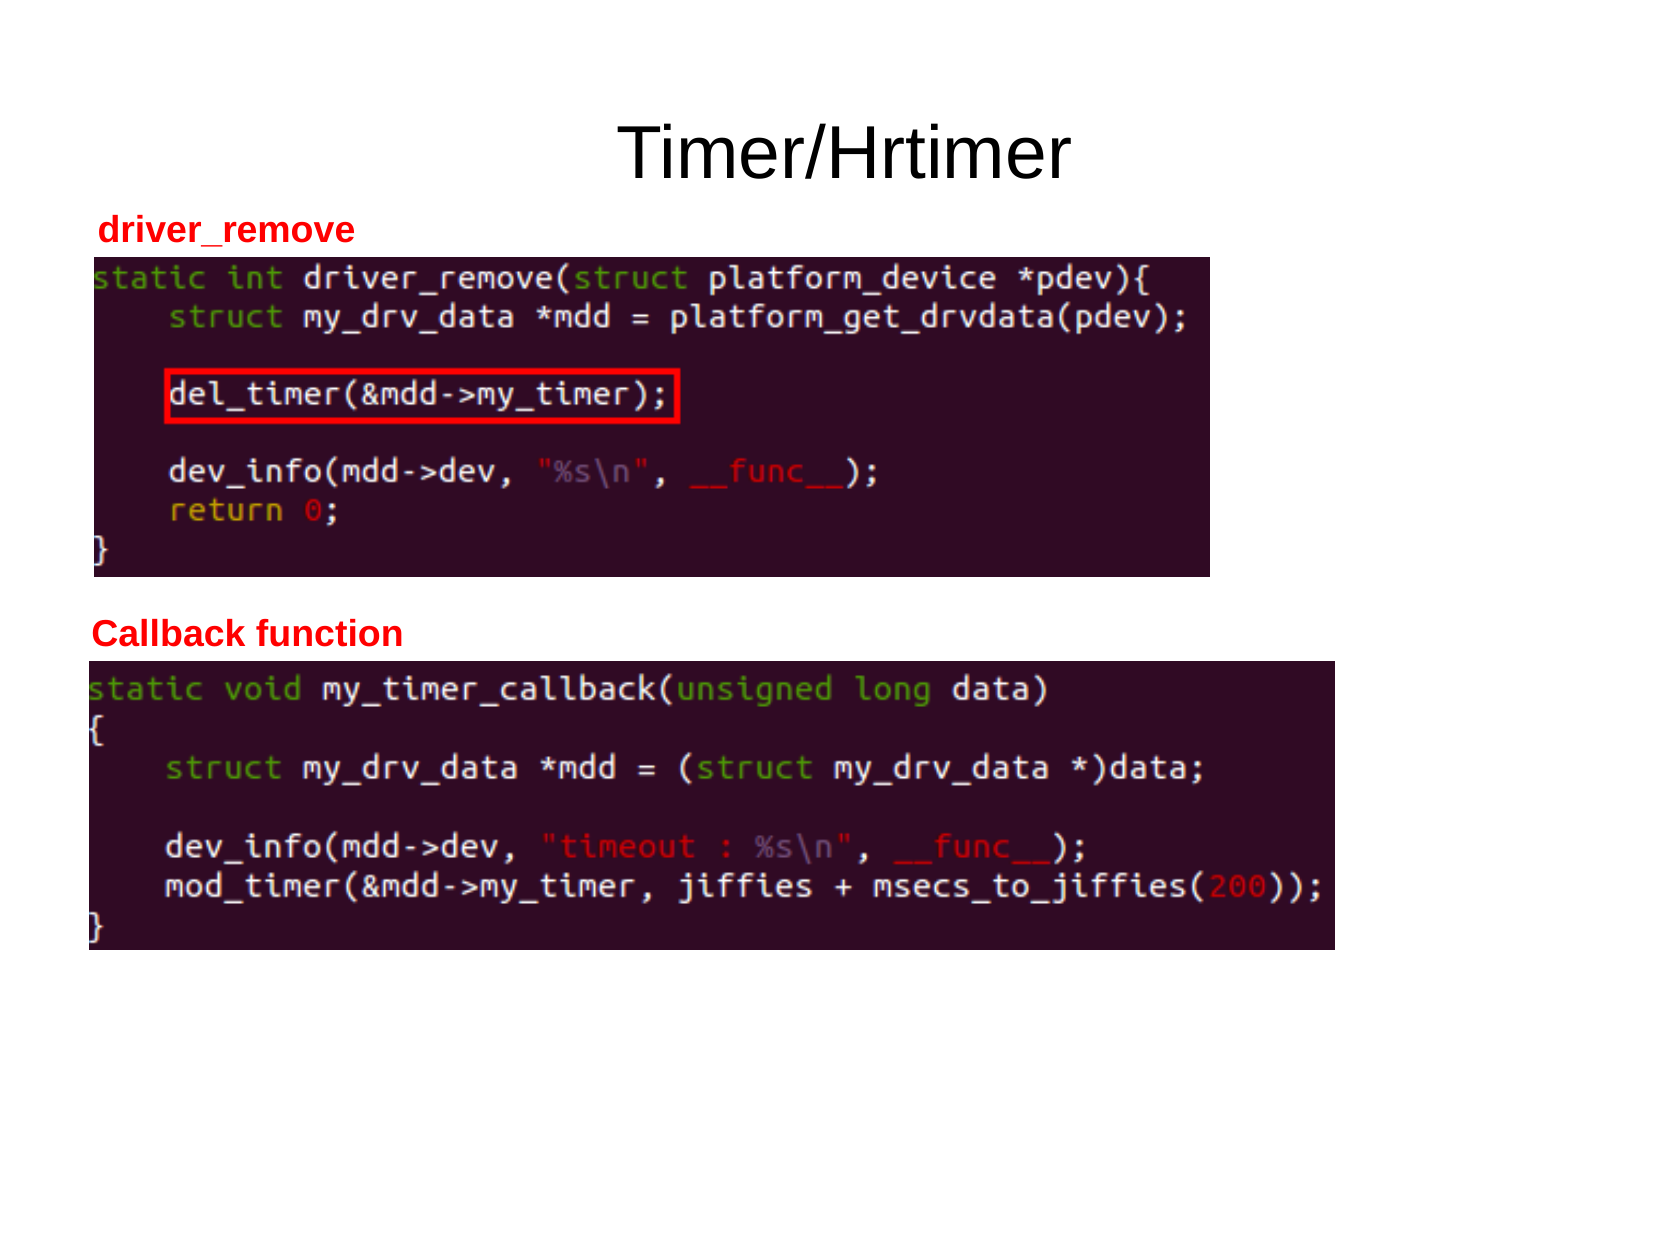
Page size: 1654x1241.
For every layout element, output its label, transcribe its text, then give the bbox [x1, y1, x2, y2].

picture [89, 661, 1335, 950]
text_box Callback function [76, 604, 443, 662]
text_box driver_remove [82, 200, 378, 258]
title Timer/Hrtimer [82, 49, 1571, 257]
picture [94, 257, 1210, 577]
